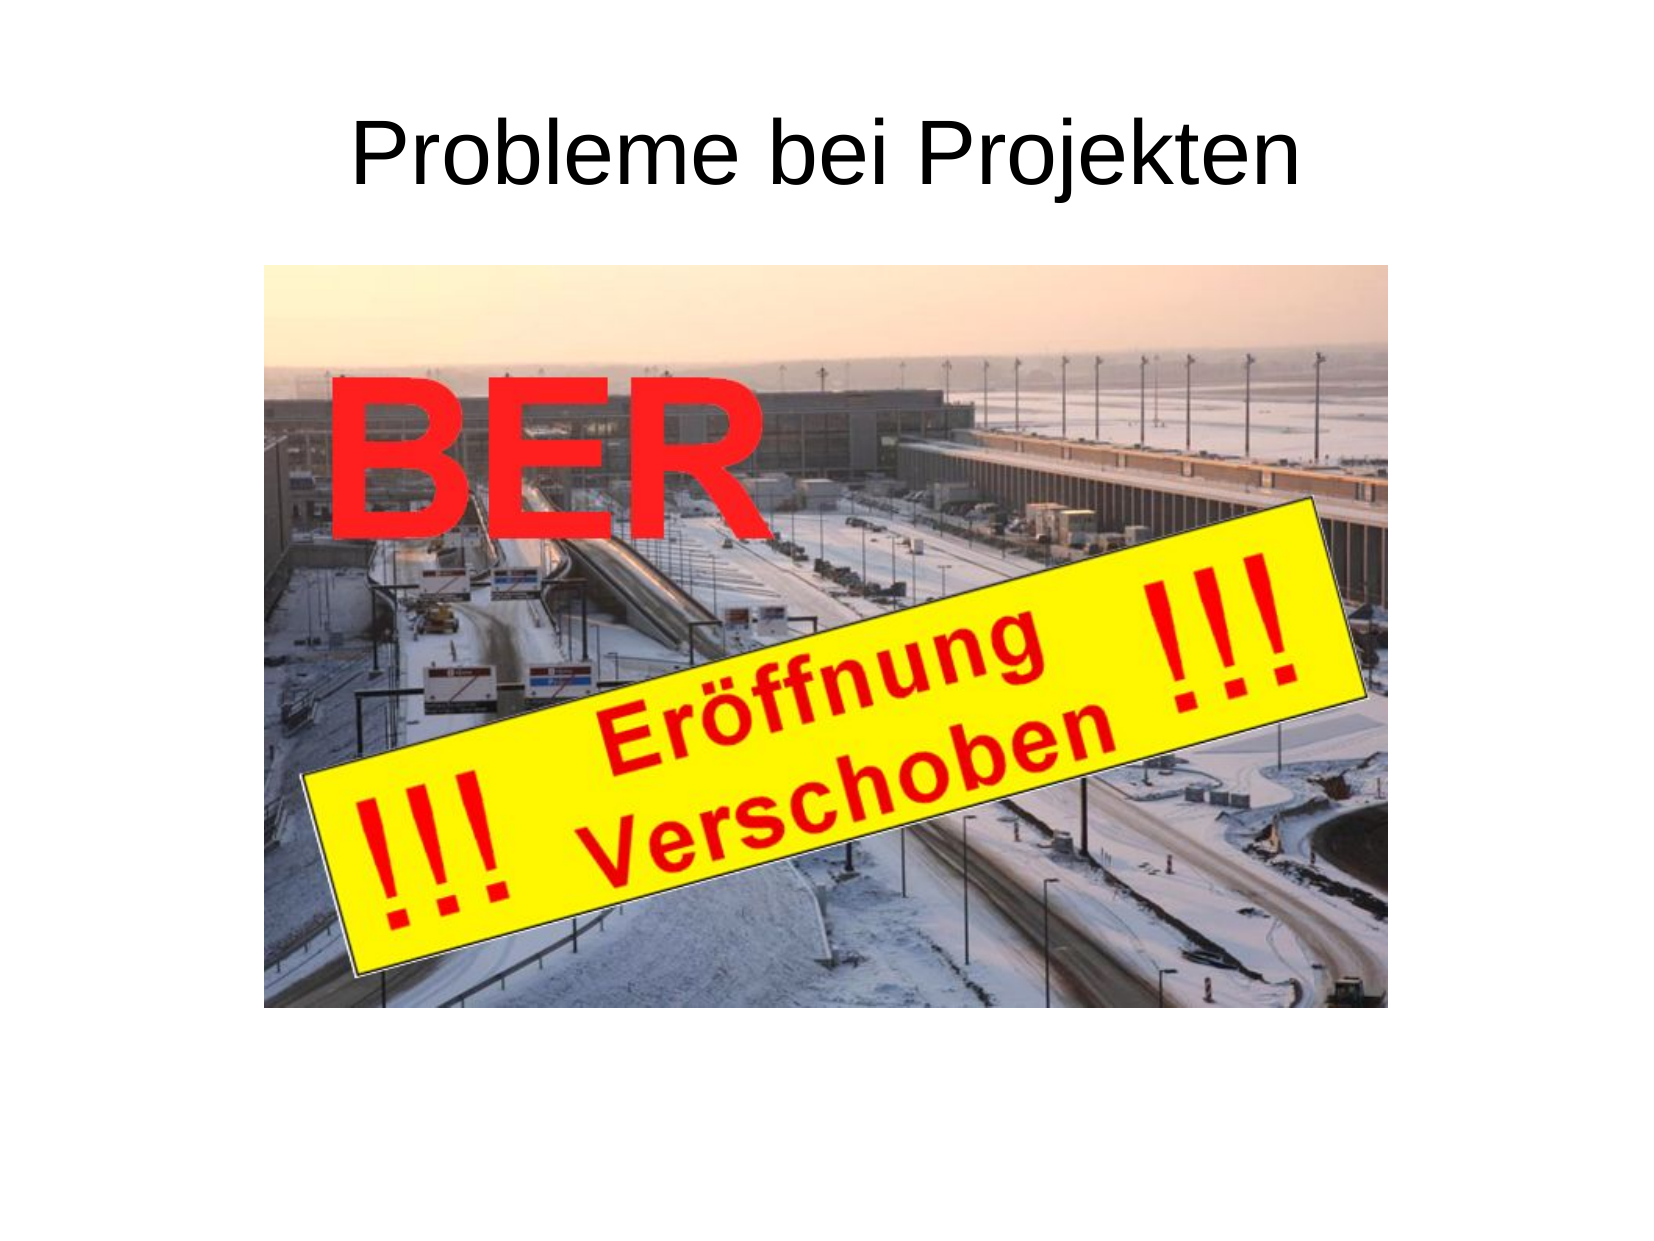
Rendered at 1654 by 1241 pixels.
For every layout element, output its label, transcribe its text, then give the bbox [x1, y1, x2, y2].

title Probleme bei Projekten [82, 49, 1571, 257]
picture [264, 265, 1388, 1008]
